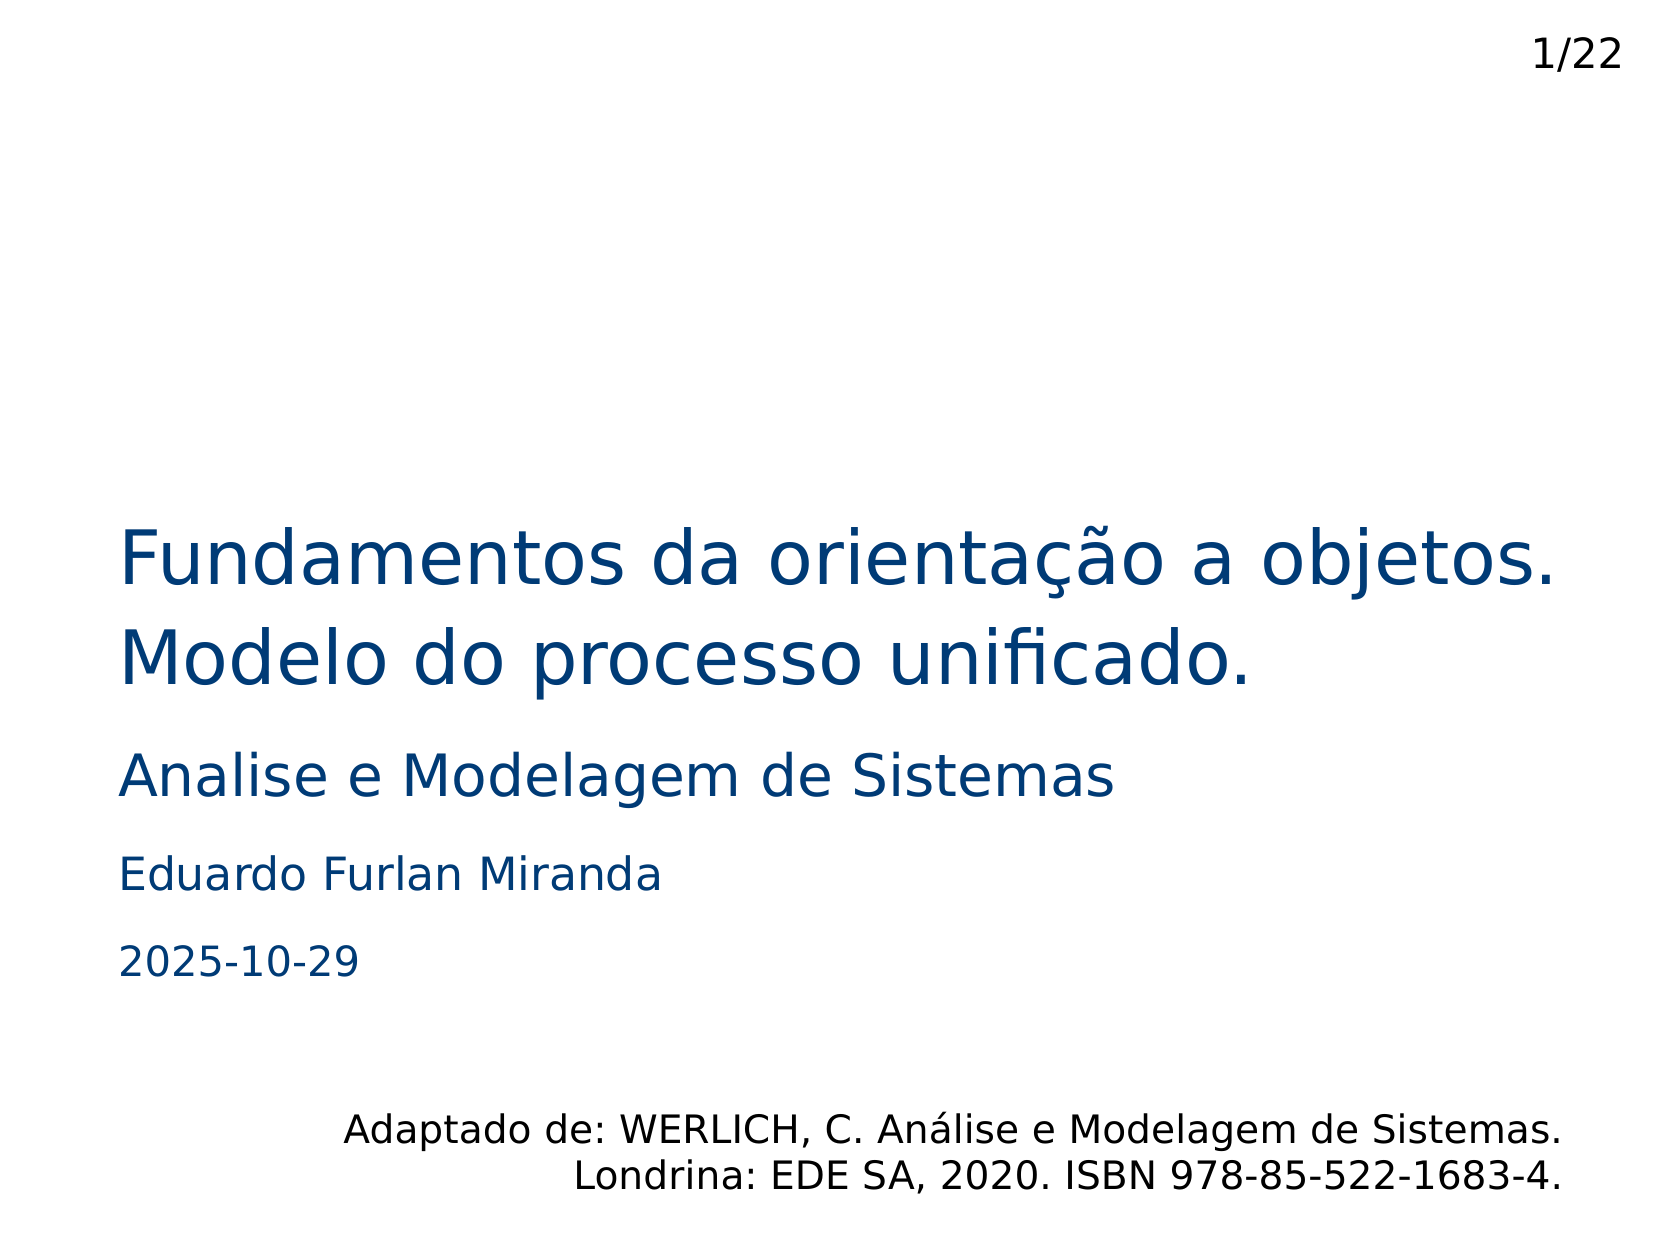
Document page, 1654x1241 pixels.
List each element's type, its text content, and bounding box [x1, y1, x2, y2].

list Fundamentos da orientação a objetos. Modelo do processo unificado. Analise e Modelagem de Sistemas Eduardo Furlan Miranda 2025-10-29 [118, 501, 1625, 1211]
list Adaptado de: WERLICH, C. Análise e Modelagem de Sistemas. Londrina: EDE SA, 2020. ISBN 978-85-522-1683-4. [336, 1107, 1565, 1211]
